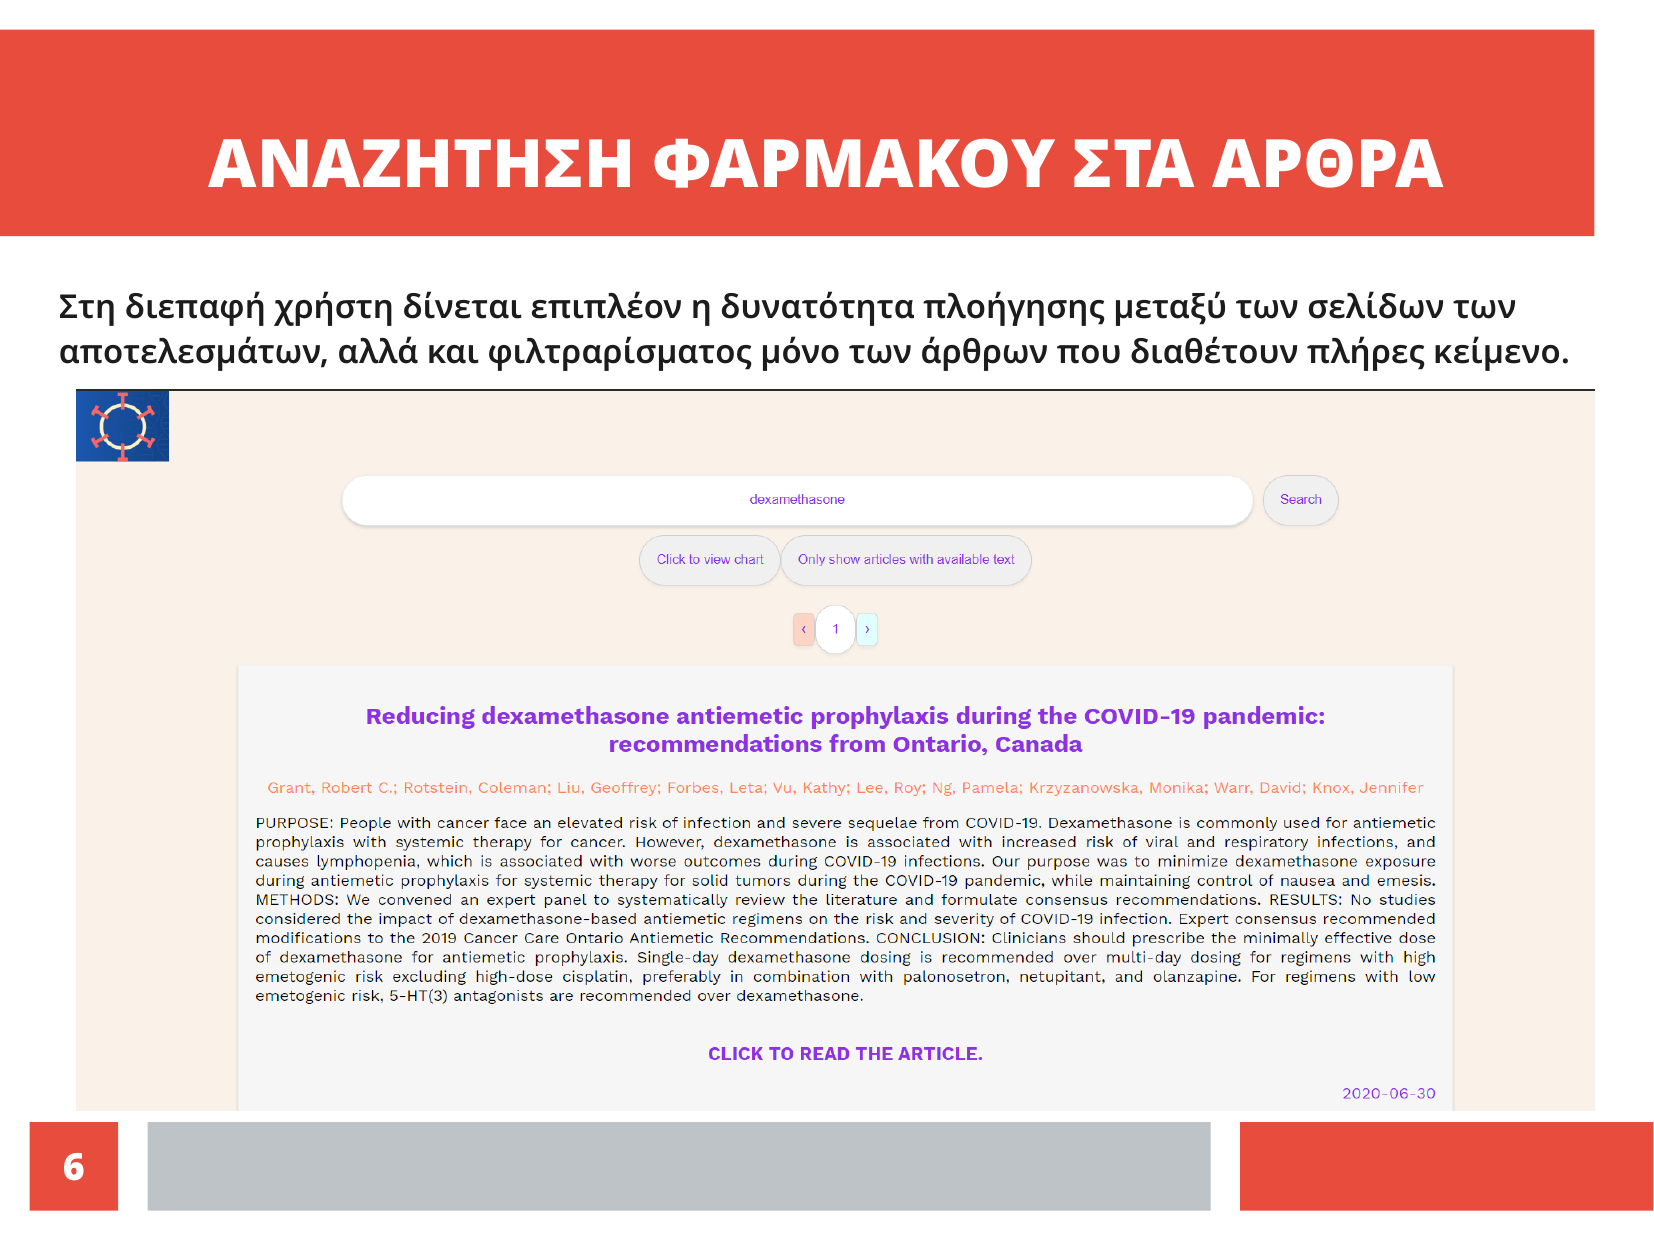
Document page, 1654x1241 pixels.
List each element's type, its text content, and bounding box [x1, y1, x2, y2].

picture [76, 389, 1595, 1111]
list Στη διεπαφή χρήστη δίνεται επιπλέον η δυνατότητα πλοήγησης μεταξύ των σελίδων των αποτελεσμάτων, αλλά και φιλτραρίσματος μόνο των άρθρων που διαθέτουν πλήρες κείμενο. [59, 283, 1654, 396]
title ΑΝΑΖΗΤΗΣΗ ΦΑΡΜΑΚΟΥ ΣΤΑ ΑΡΘΡΑ [59, 59, 1595, 207]
